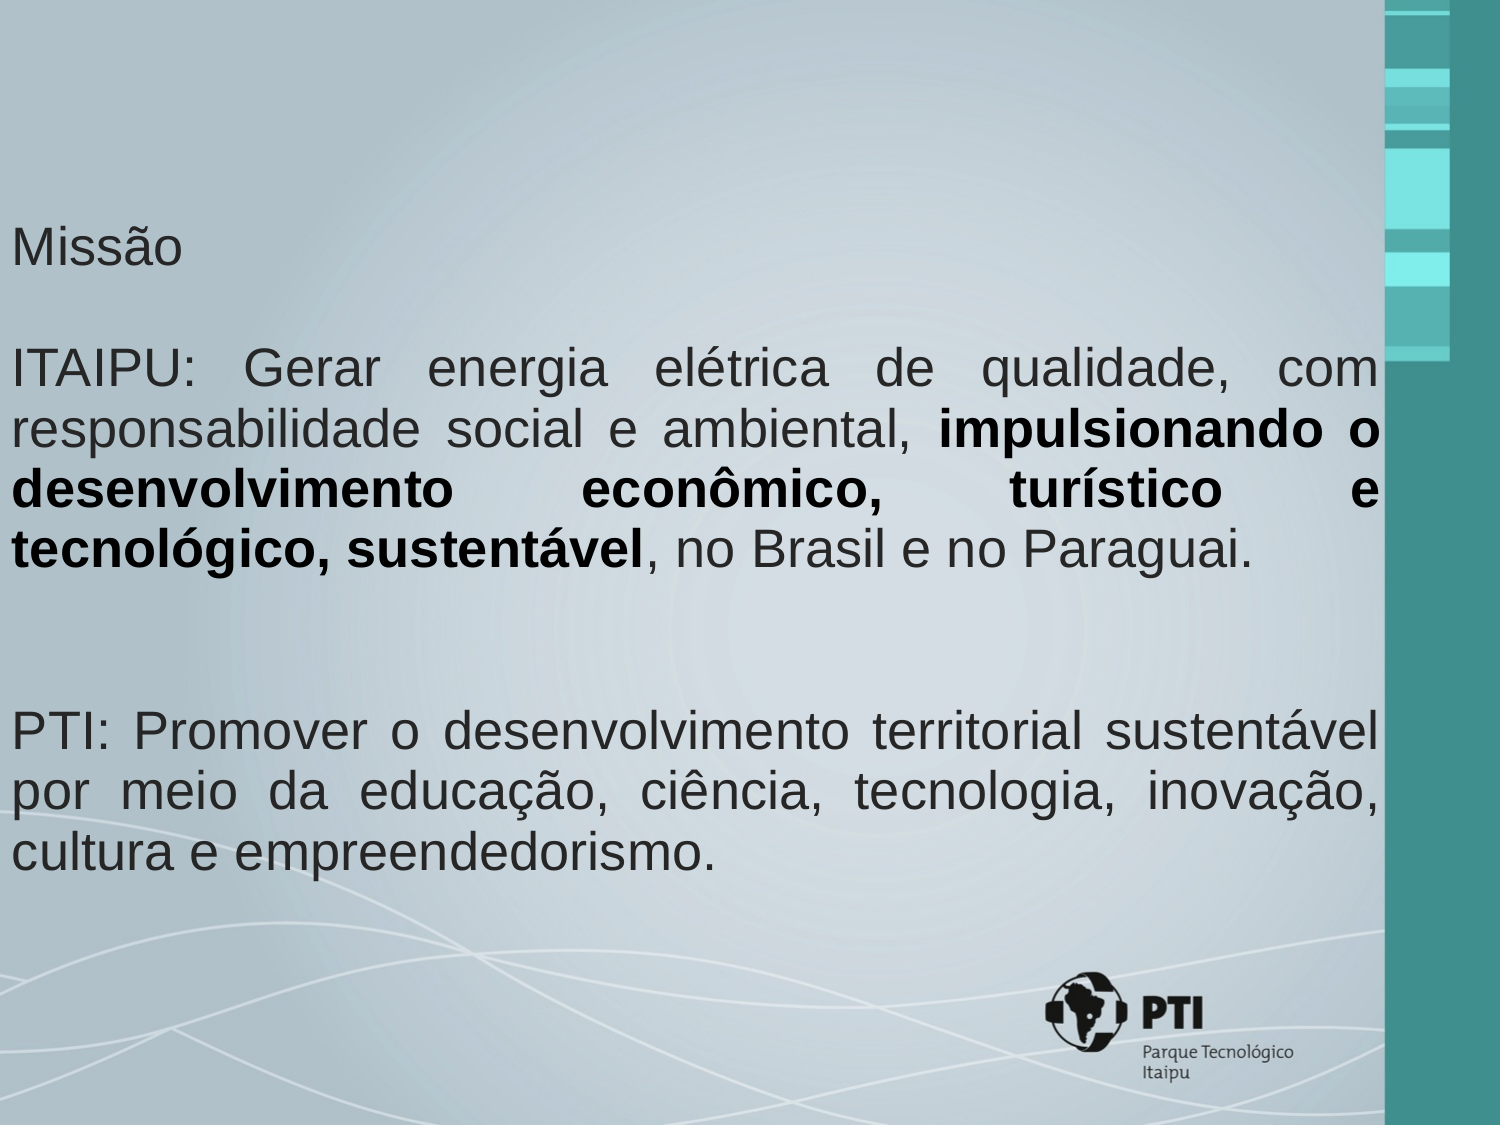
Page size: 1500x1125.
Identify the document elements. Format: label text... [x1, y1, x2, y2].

subtitle Missão ITAIPU: Gerar energia elétrica de qualidade, com responsabilidade social e ambiental, impulsionando o desenvolvimento econômico, turístico e tecnológico, sustentável, no Brasil e no Paraguai. PTI: Promover o desenvolvimento territorial sustentável por meio da educação, ciência, tecnologia, inovação, cultura e empreendedorismo. [11, 94, 1382, 1006]
picture [0, 0, 1500, 1125]
